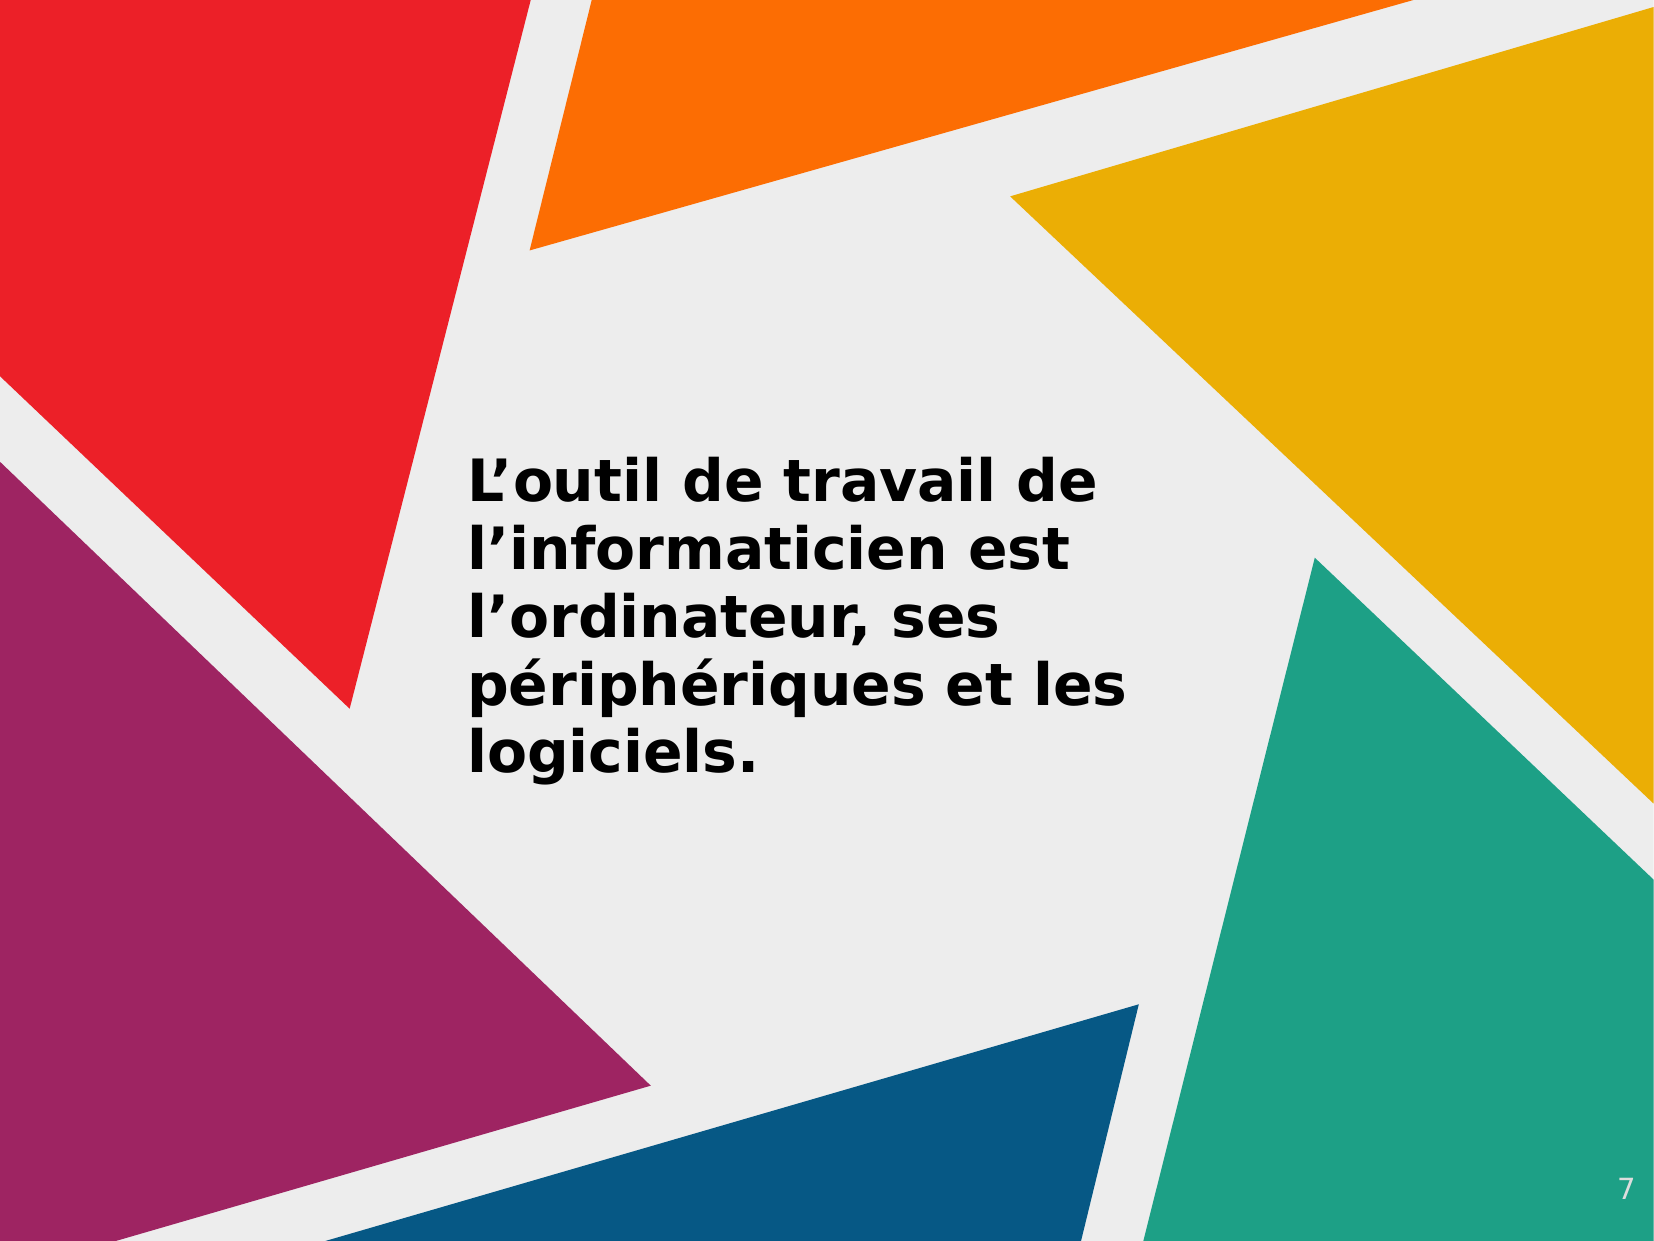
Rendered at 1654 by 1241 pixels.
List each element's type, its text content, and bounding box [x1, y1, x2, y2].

list L’outil de travail de l’informaticien est l’ordinateur, ses périphériques et les logiciels. [467, 447, 1191, 1005]
